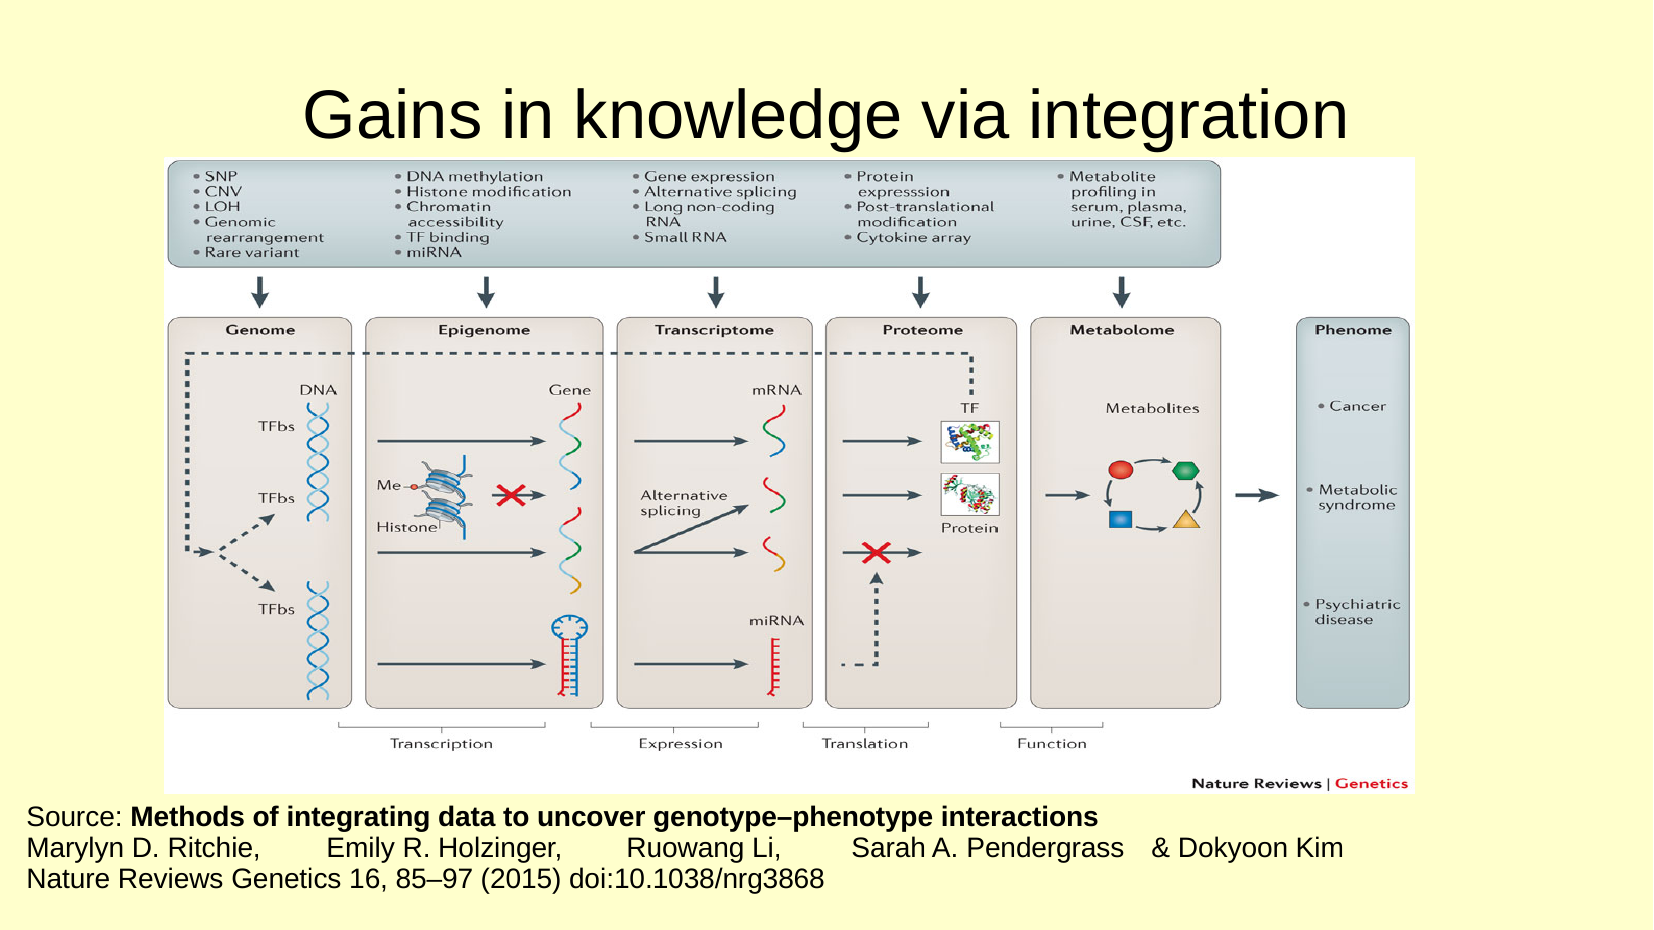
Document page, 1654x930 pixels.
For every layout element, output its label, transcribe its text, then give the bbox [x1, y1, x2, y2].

title Gains in knowledge via integration [82, 36, 1571, 193]
picture [164, 157, 1415, 794]
text_box Source: Methods of integrating data to uncover genotype–phenotype interactions Marylyn D. Ritchie, Emily R. Holzinger, Ruowang Li, Sarah A. Pendergrass & Dokyoon Kim Nature Reviews Genetics 16, 85–97 (2015) doi:10.1038/nrg3868 [11, 793, 1360, 903]
